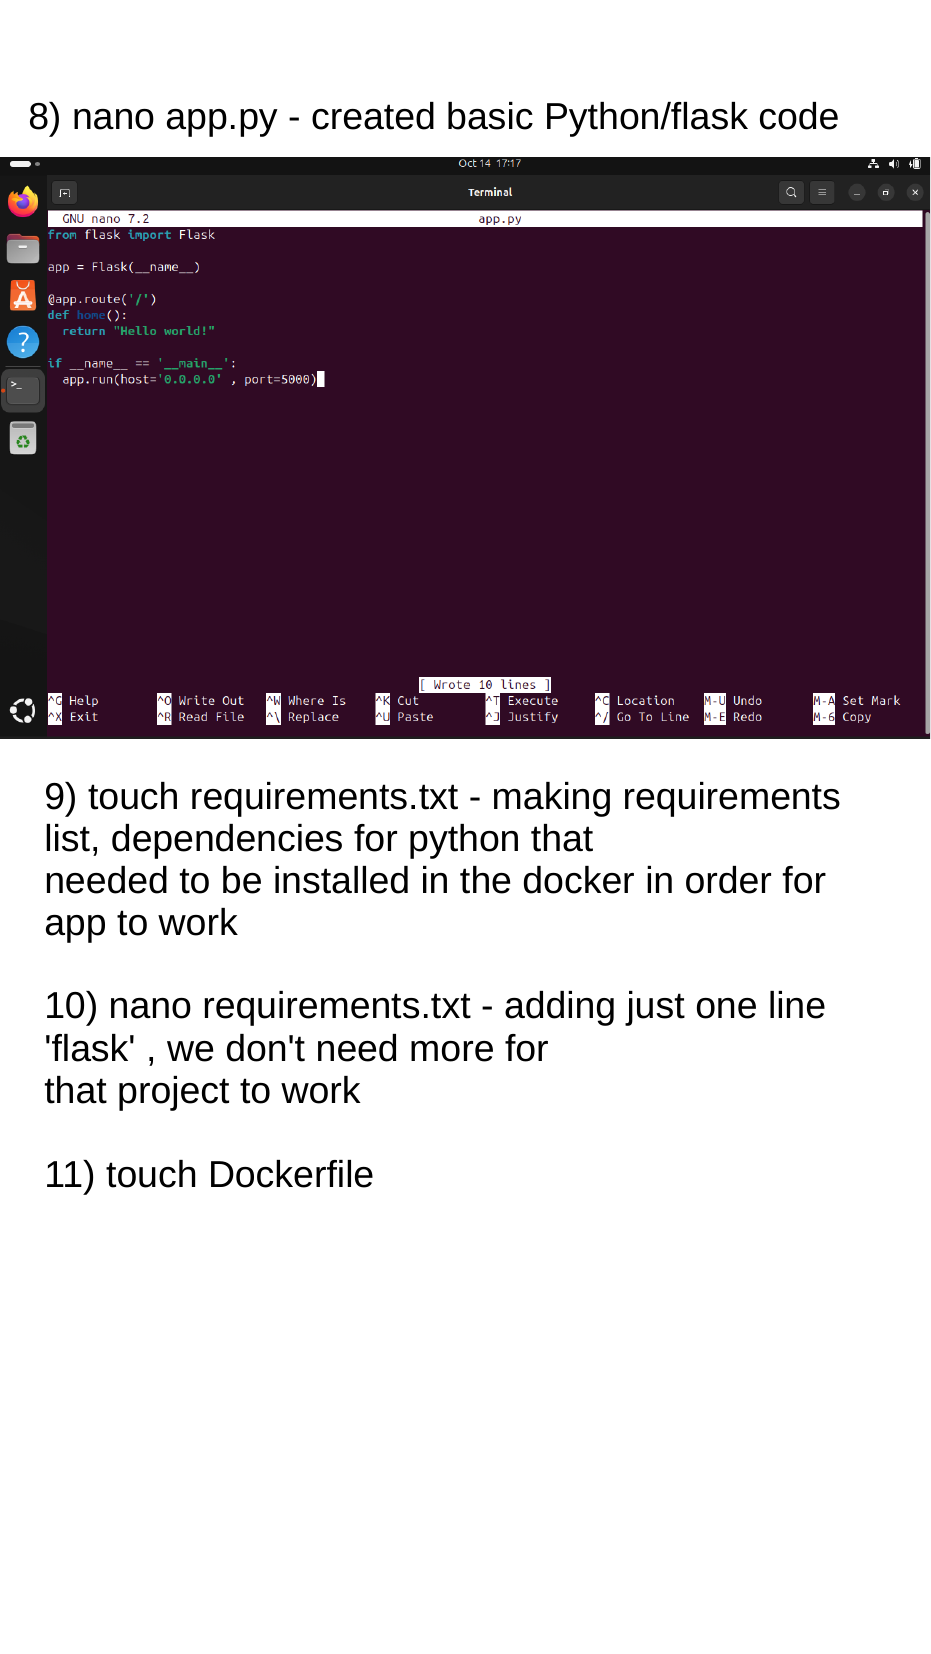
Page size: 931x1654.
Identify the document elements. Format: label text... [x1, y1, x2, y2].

picture [0, 157, 931, 739]
text_box 8) nano app.py - created basic Python/flask code [13, 88, 857, 146]
text_box 9) touch requirements.txt - making requirements list, dependencies for python that needed to be installed in the docker in order for app to work 10) nano requirements.txt - adding just one line 'flask' , we don't need more for that project to work 11) touch Dockerfile [29, 767, 886, 1203]
